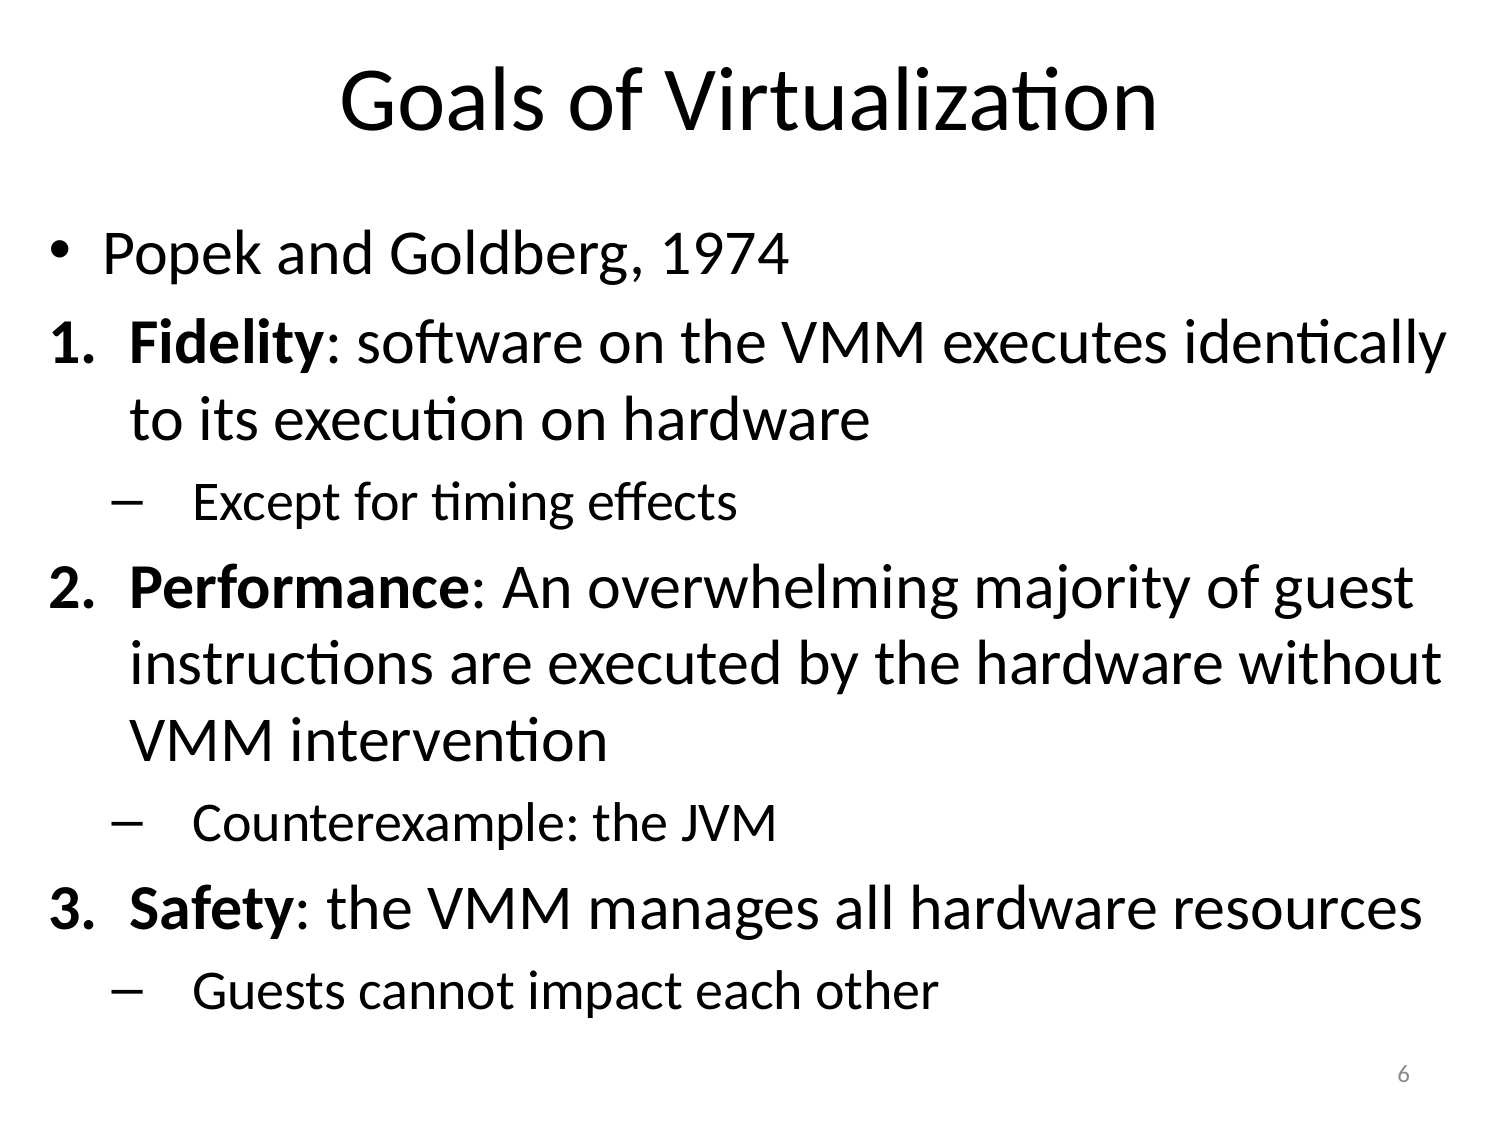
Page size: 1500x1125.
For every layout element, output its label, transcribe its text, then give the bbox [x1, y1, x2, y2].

slide_number <number> [1074, 1042, 1425, 1103]
list Popek and Goldberg, 1974 Fidelity: software on the VMM executes identically to its execution on hardware Except for timing effects Performance: An overwhelming majority of guest instructions are executed by the hardware without VMM intervention Counterexample: the JVM Safety: the VMM manages all hardware resources Guests cannot impact each other [33, 202, 1467, 1041]
title Goals of Virtualization [75, 0, 1425, 188]
